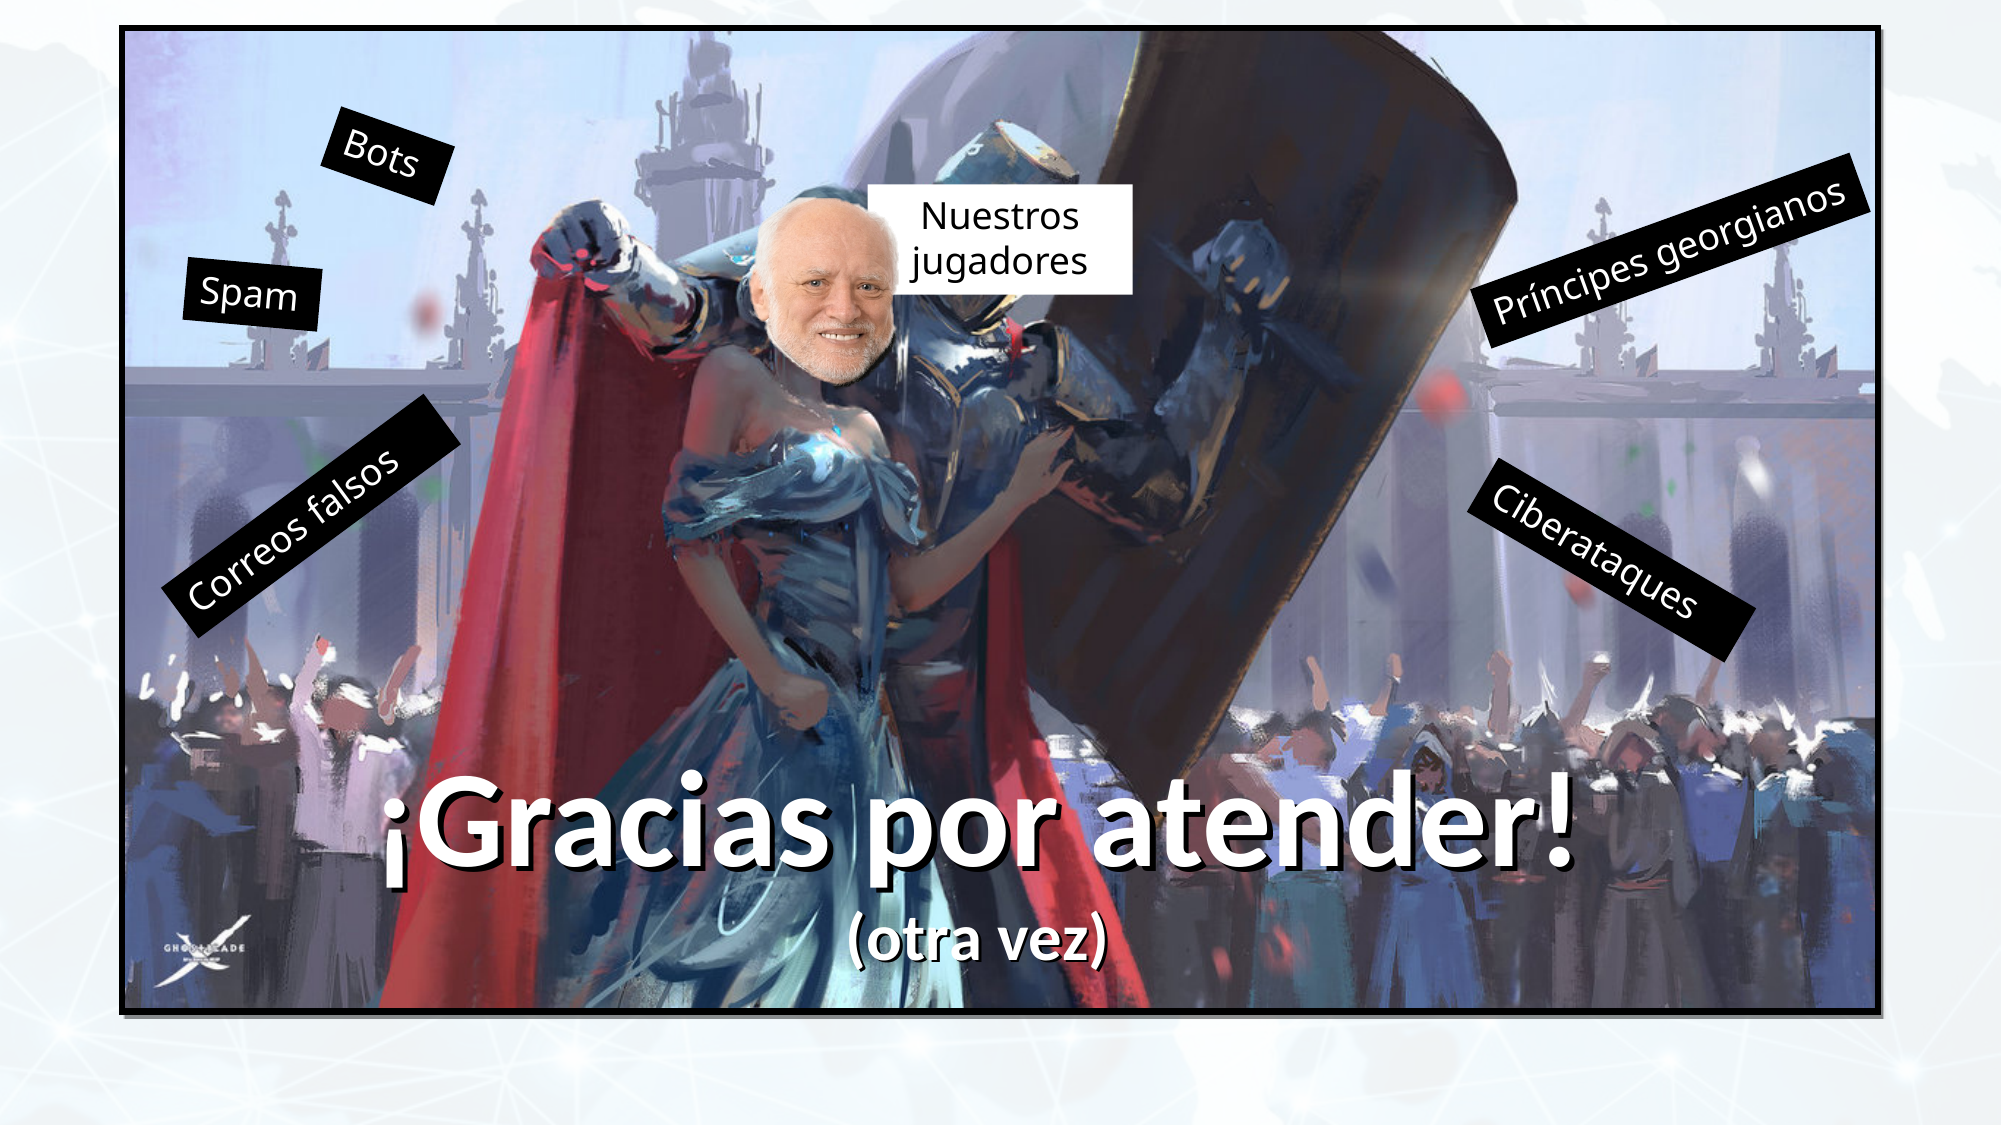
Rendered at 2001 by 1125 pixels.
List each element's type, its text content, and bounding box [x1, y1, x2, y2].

text_box Nuestros jugadores [914, 184, 1133, 295]
text_box ¡Gracias por atender! (otra vez) [357, 721, 1643, 984]
text_box Spam [182, 256, 323, 332]
text_box Príncipes georgianos [1470, 152, 1871, 349]
text_box Correos falsos [160, 393, 461, 639]
text_box Bots [320, 106, 455, 206]
text_box Ciberataques [1466, 457, 1757, 663]
picture [0, 0, 2000, 1125]
